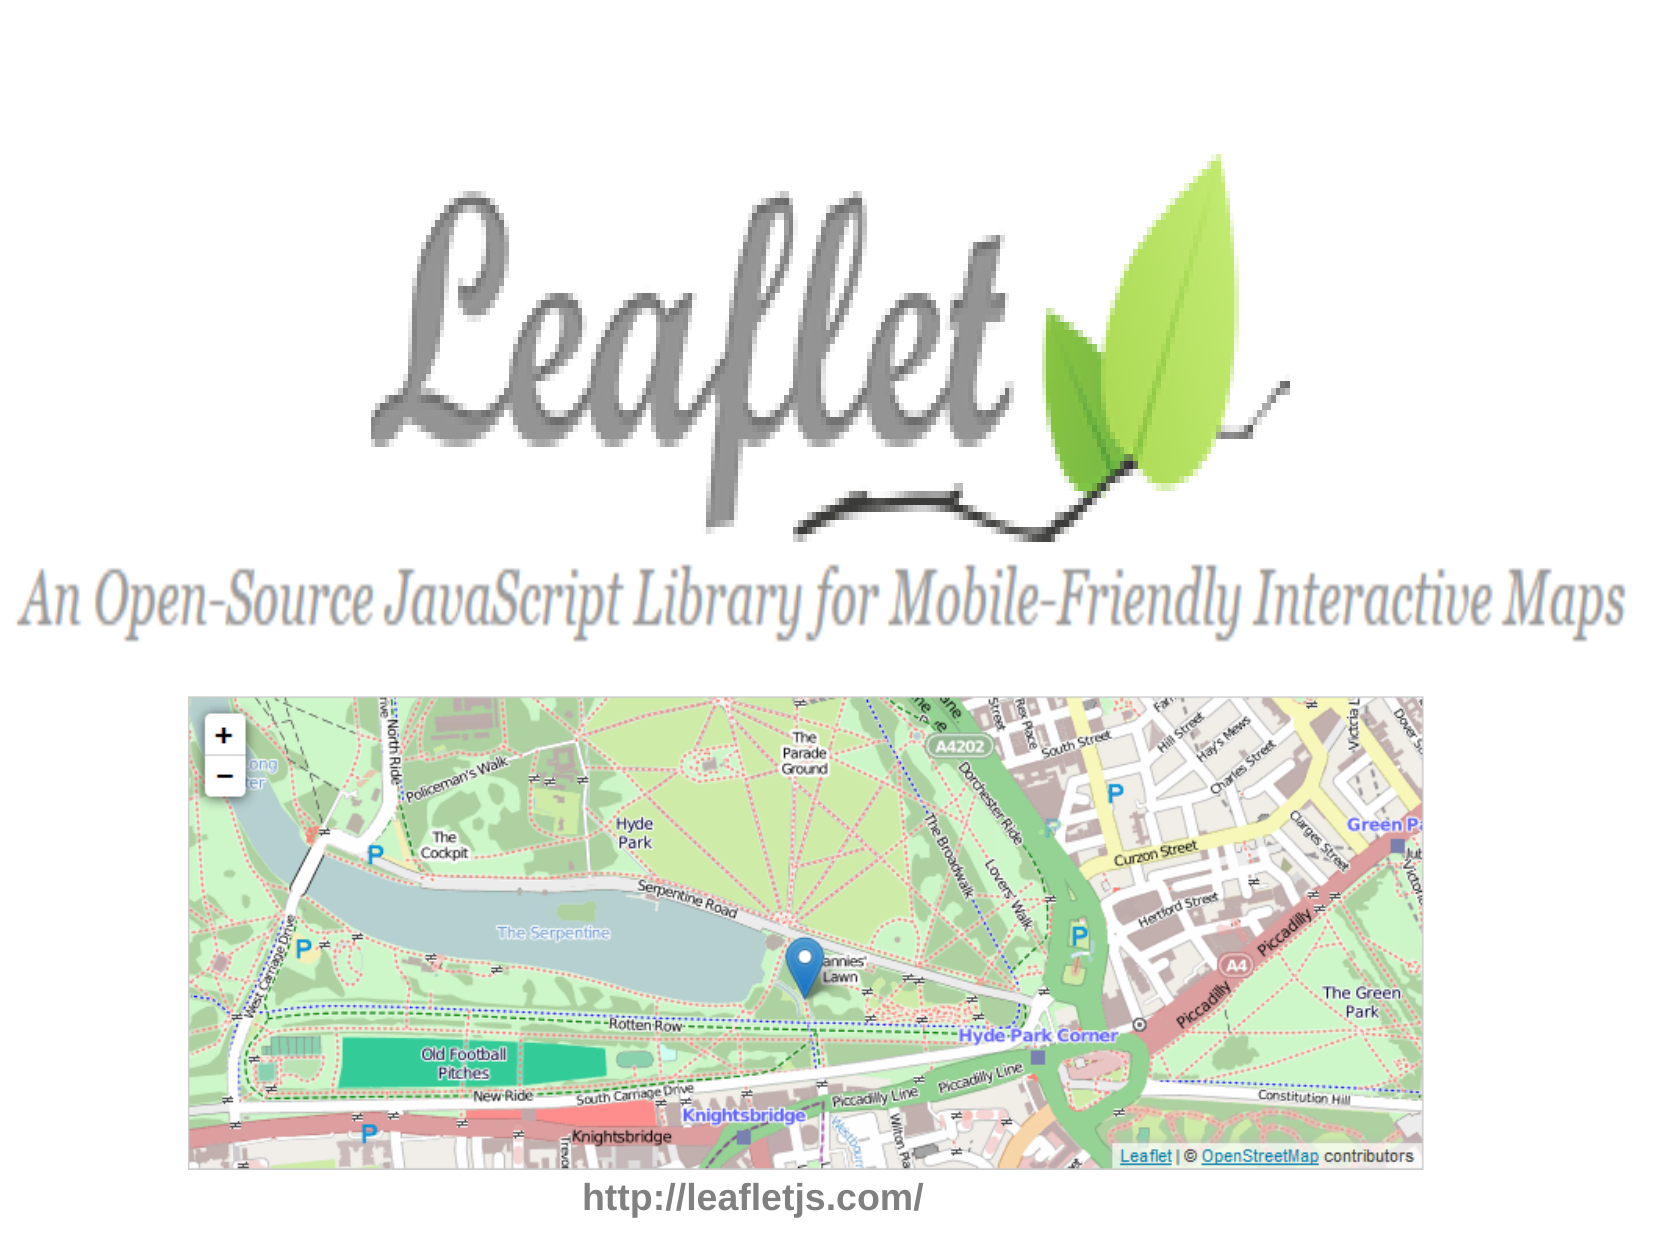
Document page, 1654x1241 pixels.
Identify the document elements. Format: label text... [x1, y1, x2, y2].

picture [188, 695, 1427, 1170]
text_box http://leafletjs.com/ [567, 1169, 1028, 1228]
picture [11, 118, 1654, 654]
